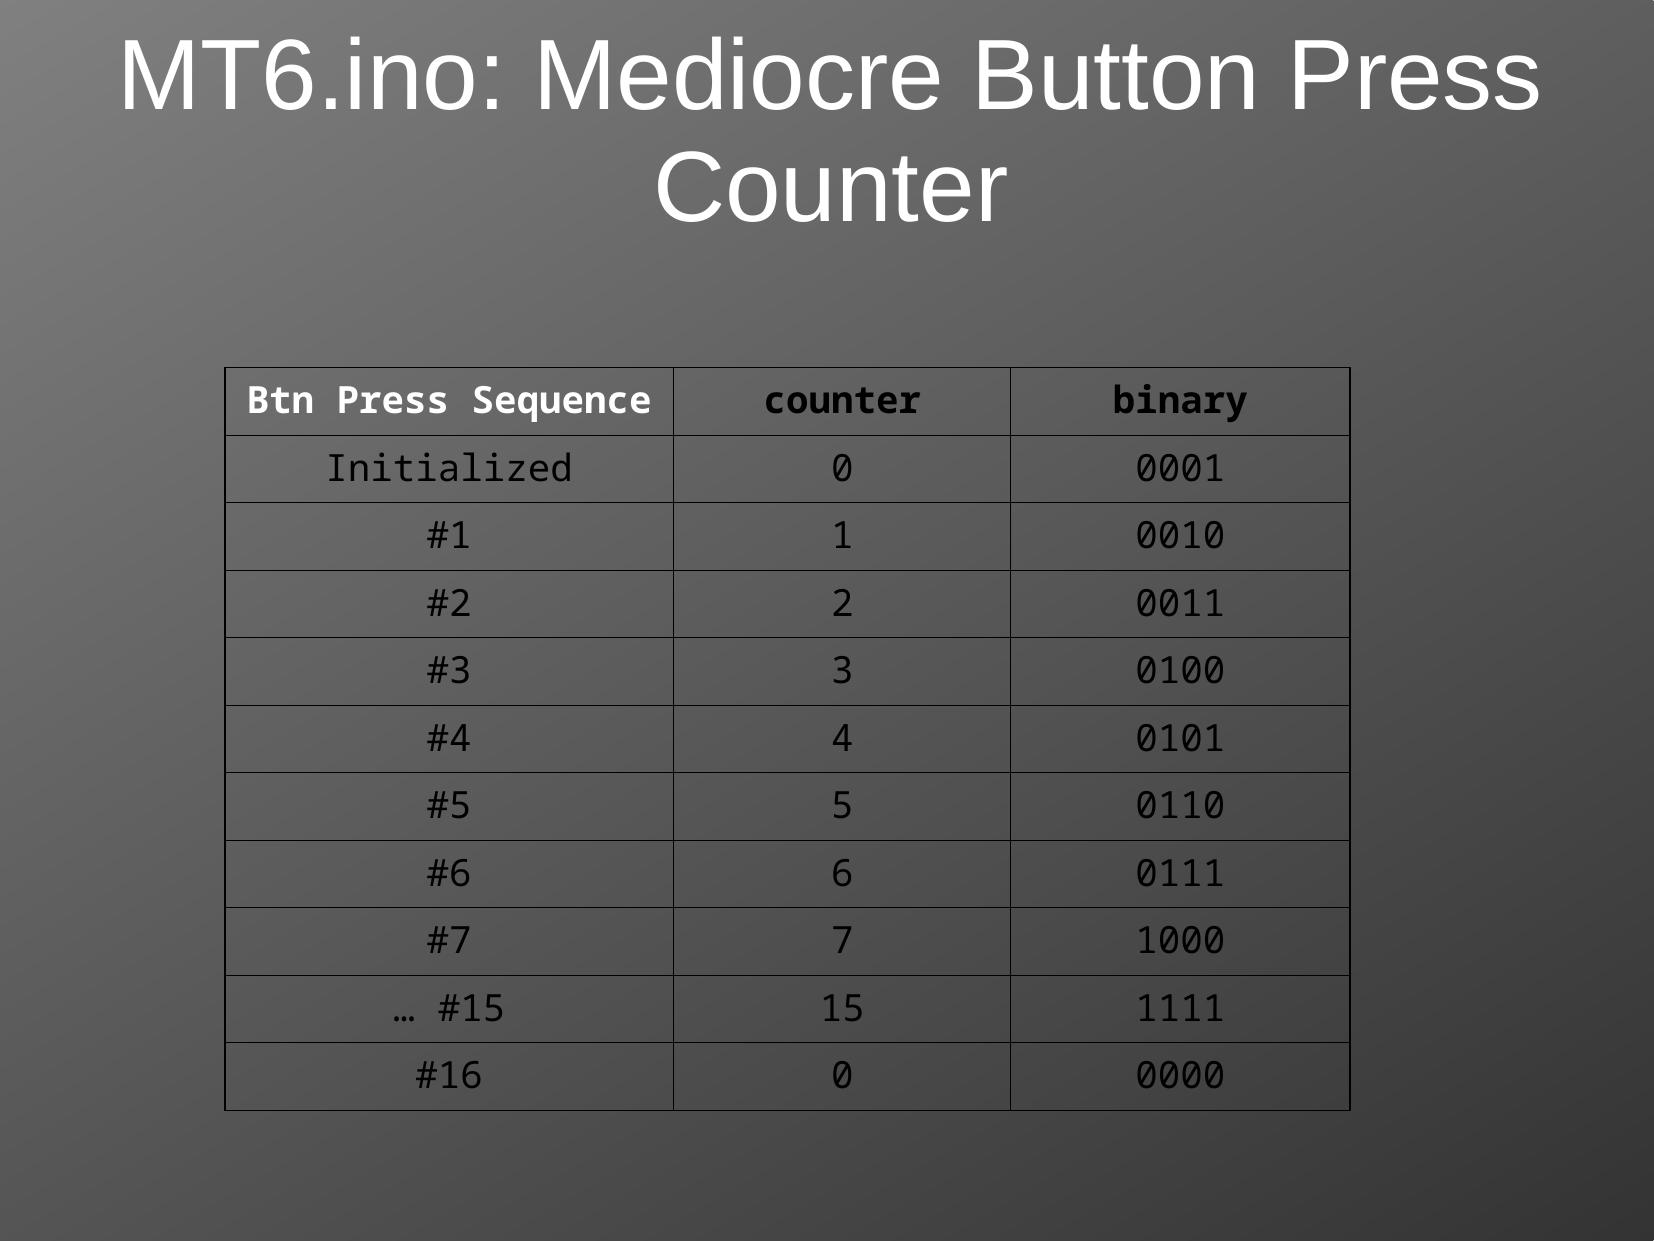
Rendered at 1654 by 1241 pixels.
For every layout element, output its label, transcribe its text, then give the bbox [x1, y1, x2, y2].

table_cell #4 [226, 706, 673, 772]
table_cell 0100 [1011, 638, 1349, 705]
table_cell 0111 [1011, 841, 1349, 907]
table_cell 4 [674, 706, 1010, 772]
table_cell 15 [674, 976, 1010, 1042]
table_cell #1 [226, 503, 673, 570]
table_cell 7 [674, 908, 1010, 975]
table_header binary [1011, 368, 1349, 435]
table_cell 3 [674, 638, 1010, 705]
title MT6.ino: Mediocre Button Press Counter [86, 19, 1576, 243]
table_cell 0001 [1011, 436, 1349, 502]
table_cell … #15 [226, 976, 673, 1042]
table_cell 1 [674, 503, 1010, 570]
table_cell 0 [674, 1043, 1010, 1110]
table_cell 1000 [1011, 908, 1349, 975]
table_cell #5 [226, 773, 673, 840]
table_cell #7 [226, 908, 673, 975]
table_header Btn Press Sequence [226, 368, 673, 435]
table_cell 1111 [1011, 976, 1349, 1042]
table_cell 0011 [1011, 571, 1349, 637]
table_cell 0101 [1011, 706, 1349, 772]
table_cell 6 [674, 841, 1010, 907]
table_cell #16 [226, 1043, 673, 1110]
table_cell 0 [674, 436, 1010, 502]
table_cell #6 [226, 841, 673, 907]
table_cell 5 [674, 773, 1010, 840]
table_cell 2 [674, 571, 1010, 637]
table_cell 0000 [1011, 1043, 1349, 1110]
table_cell #2 [226, 571, 673, 637]
table_header counter [674, 368, 1010, 435]
table_cell #3 [226, 638, 673, 705]
table_cell Initialized [226, 436, 673, 502]
table_cell 0010 [1011, 503, 1349, 570]
table_cell 0110 [1011, 773, 1349, 840]
